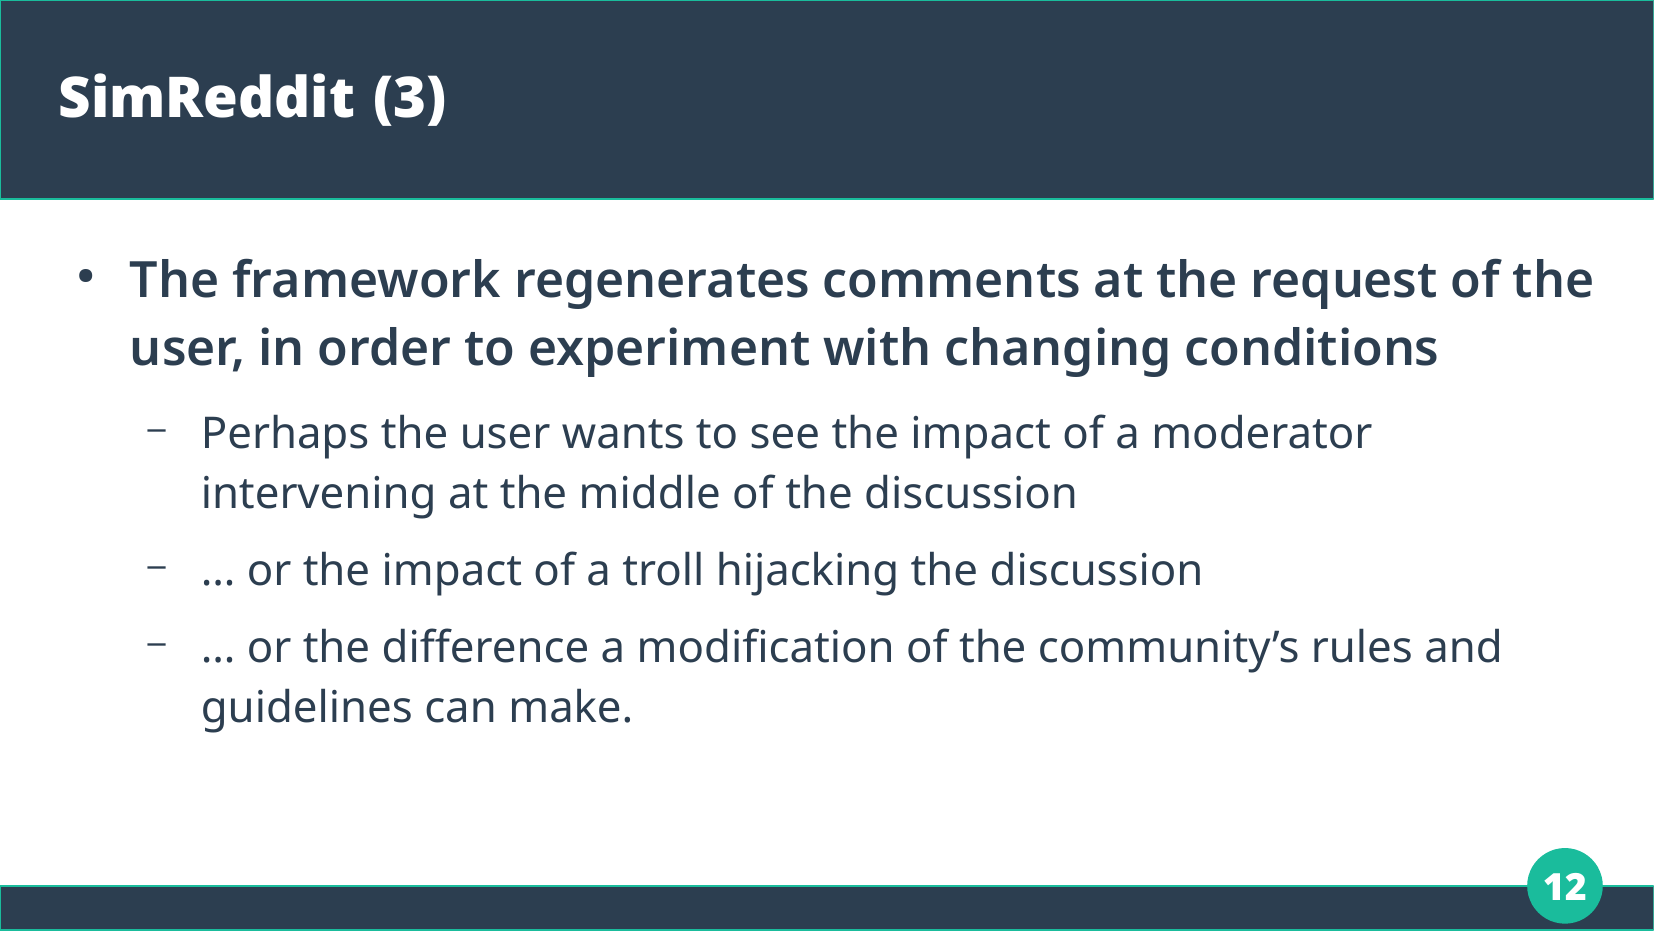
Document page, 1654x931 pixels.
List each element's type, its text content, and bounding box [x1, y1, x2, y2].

list The framework regenerates comments at the request of the user, in order to experiment with changing conditions Perhaps the user wants to see the impact of a moderator intervening at the middle of the discussion … or the impact of a troll hijacking the discussion … or the difference a modification of the community’s rules and guidelines can make. [59, 243, 1595, 864]
title SimReddit (3) [59, 37, 1595, 155]
